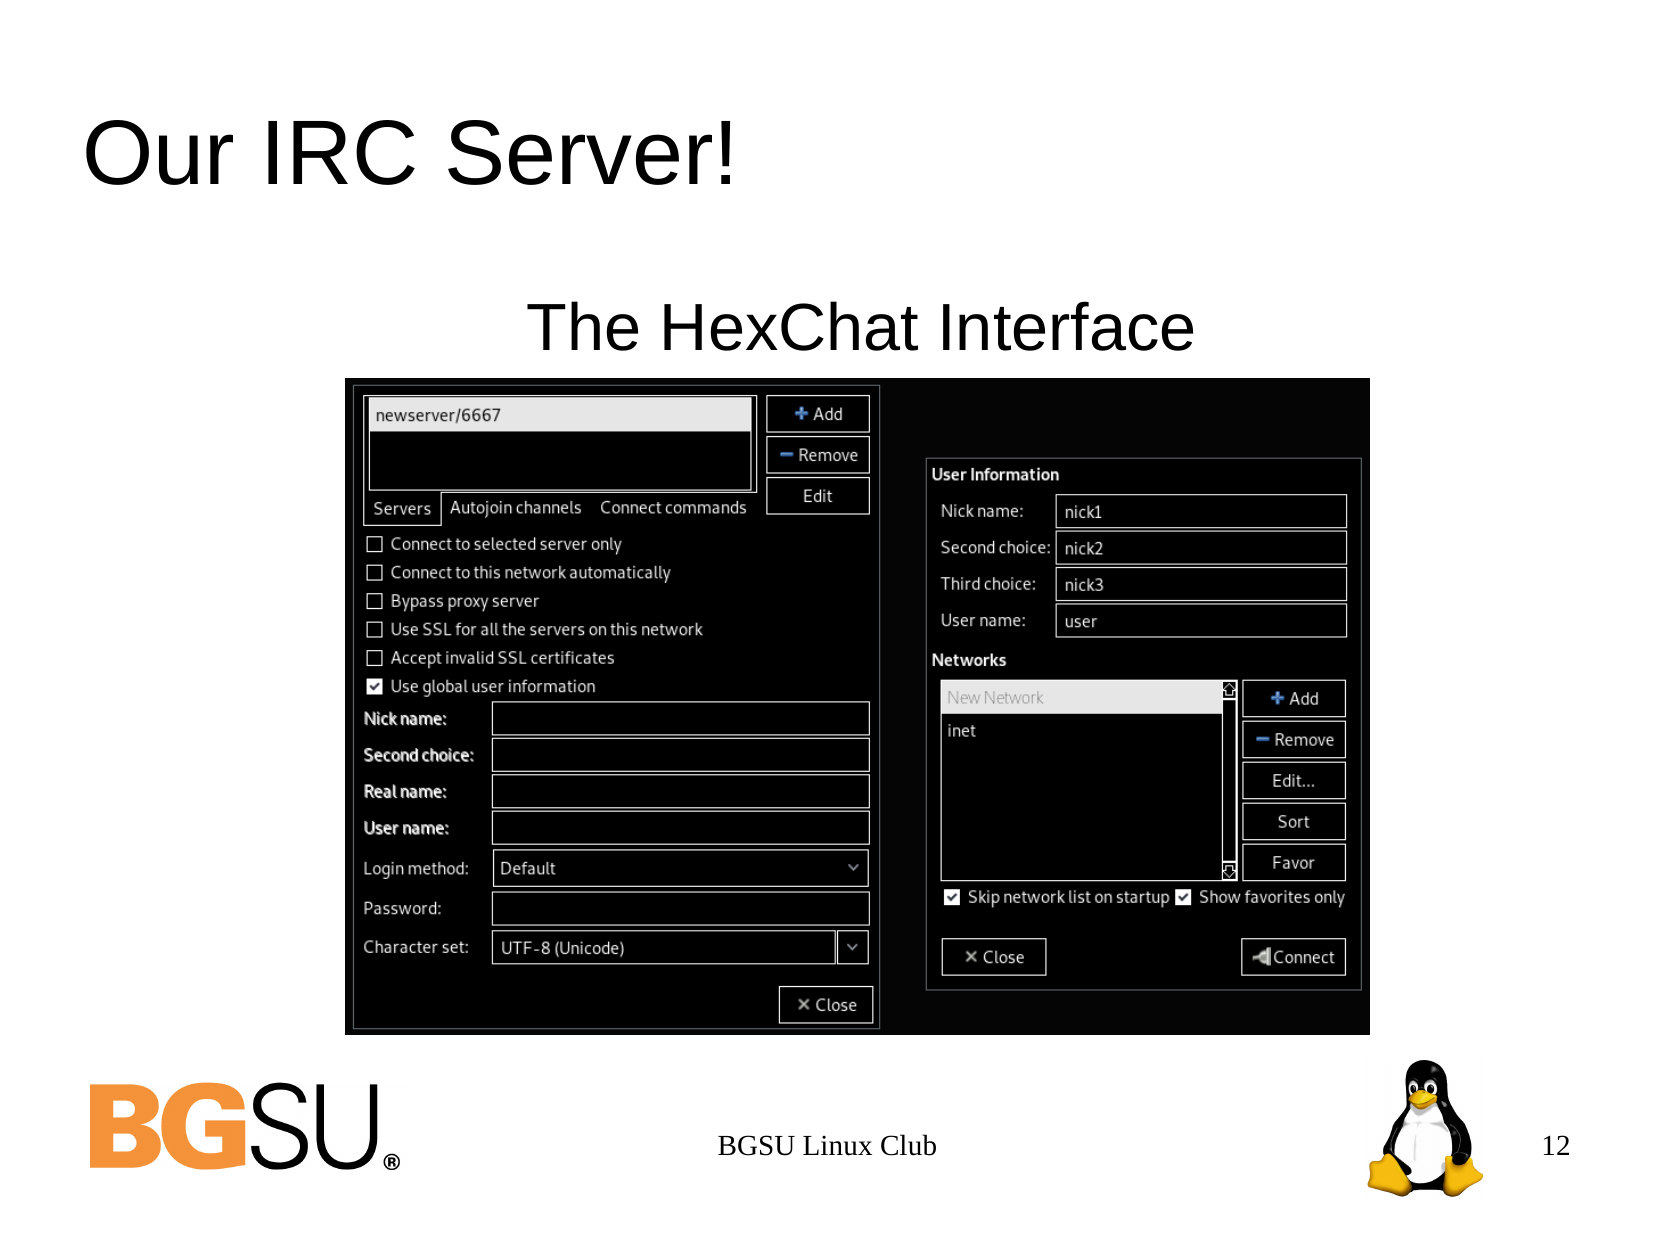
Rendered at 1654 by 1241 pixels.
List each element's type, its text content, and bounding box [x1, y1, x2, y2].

title Our IRC Server! [82, 49, 1571, 257]
picture [90, 1082, 409, 1171]
picture [345, 378, 1370, 1036]
picture [1365, 1057, 1486, 1201]
list The HexChat Interface [82, 290, 1571, 1010]
